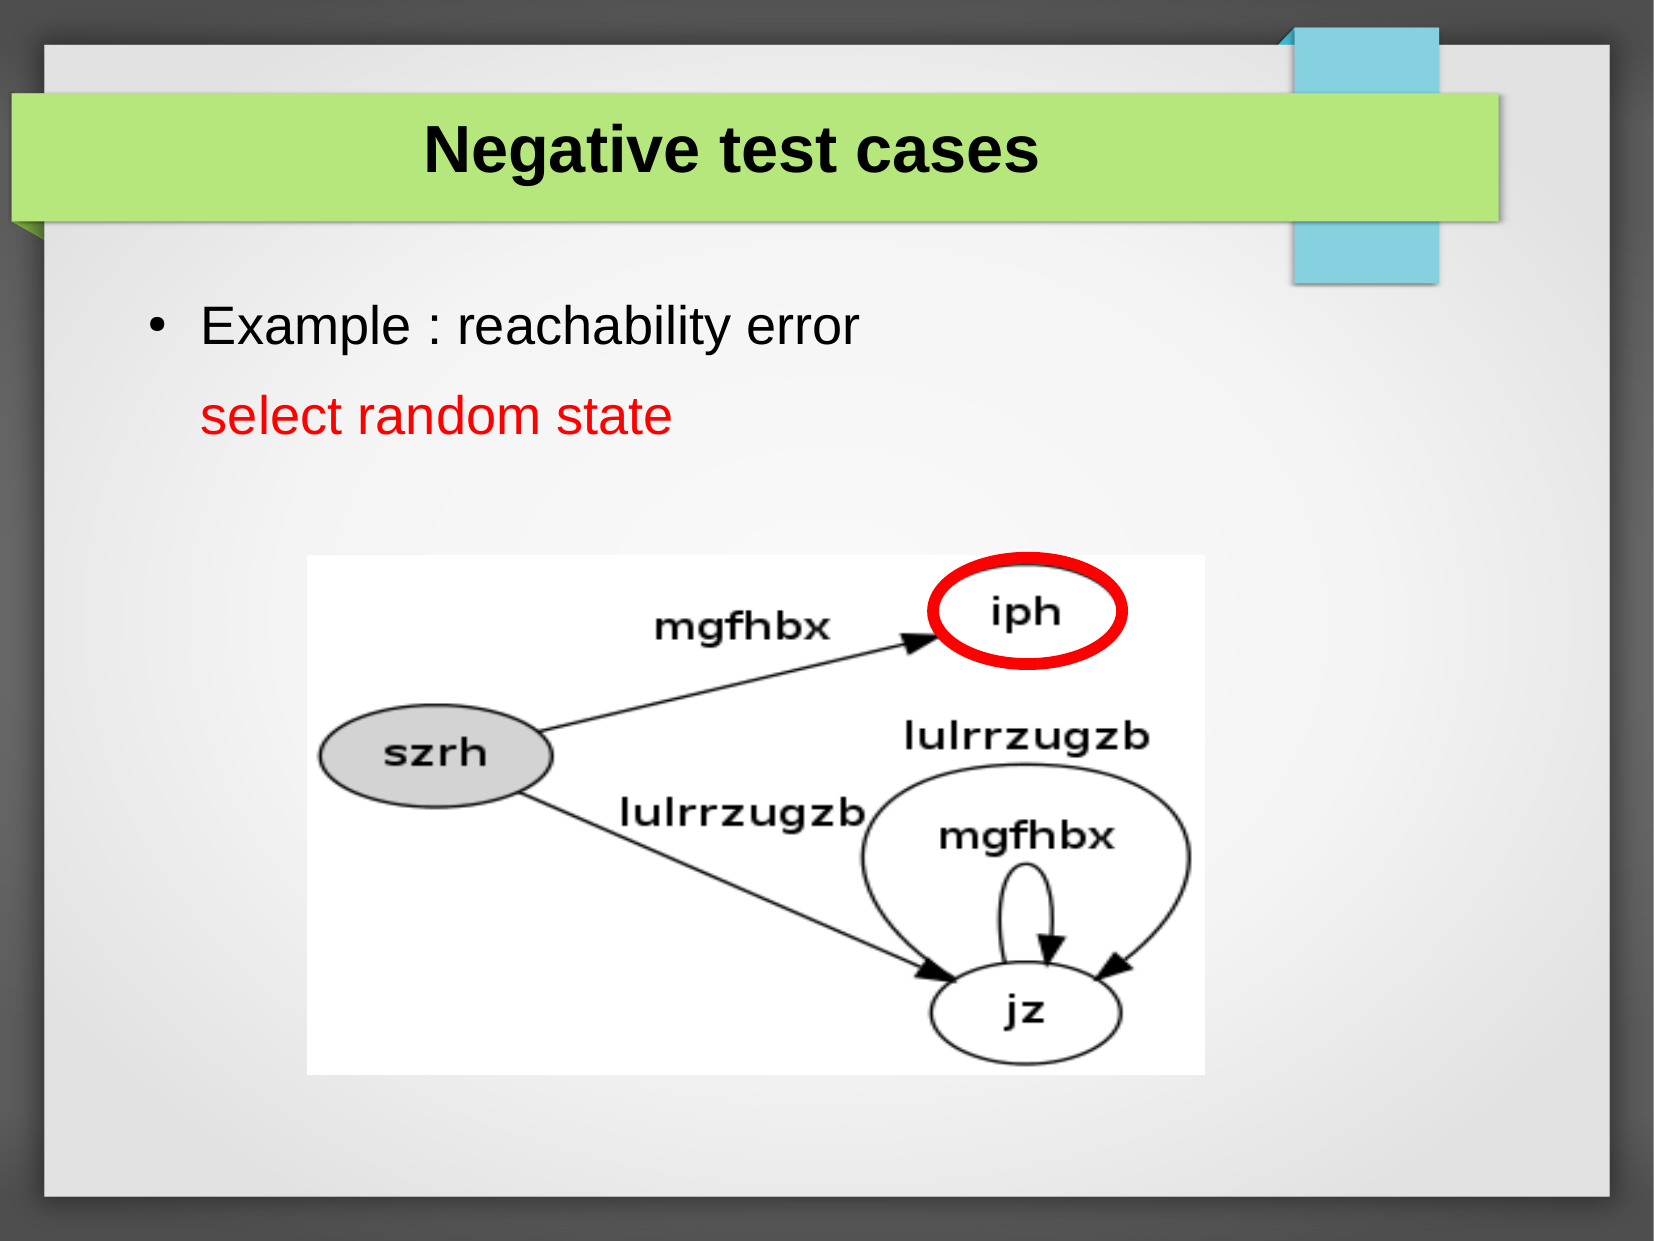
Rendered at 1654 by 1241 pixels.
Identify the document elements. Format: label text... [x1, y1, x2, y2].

list Example : reachability error select random state [129, 295, 1489, 1015]
picture [0, 0, 1654, 1241]
text_box Negative test cases [188, 111, 1276, 187]
